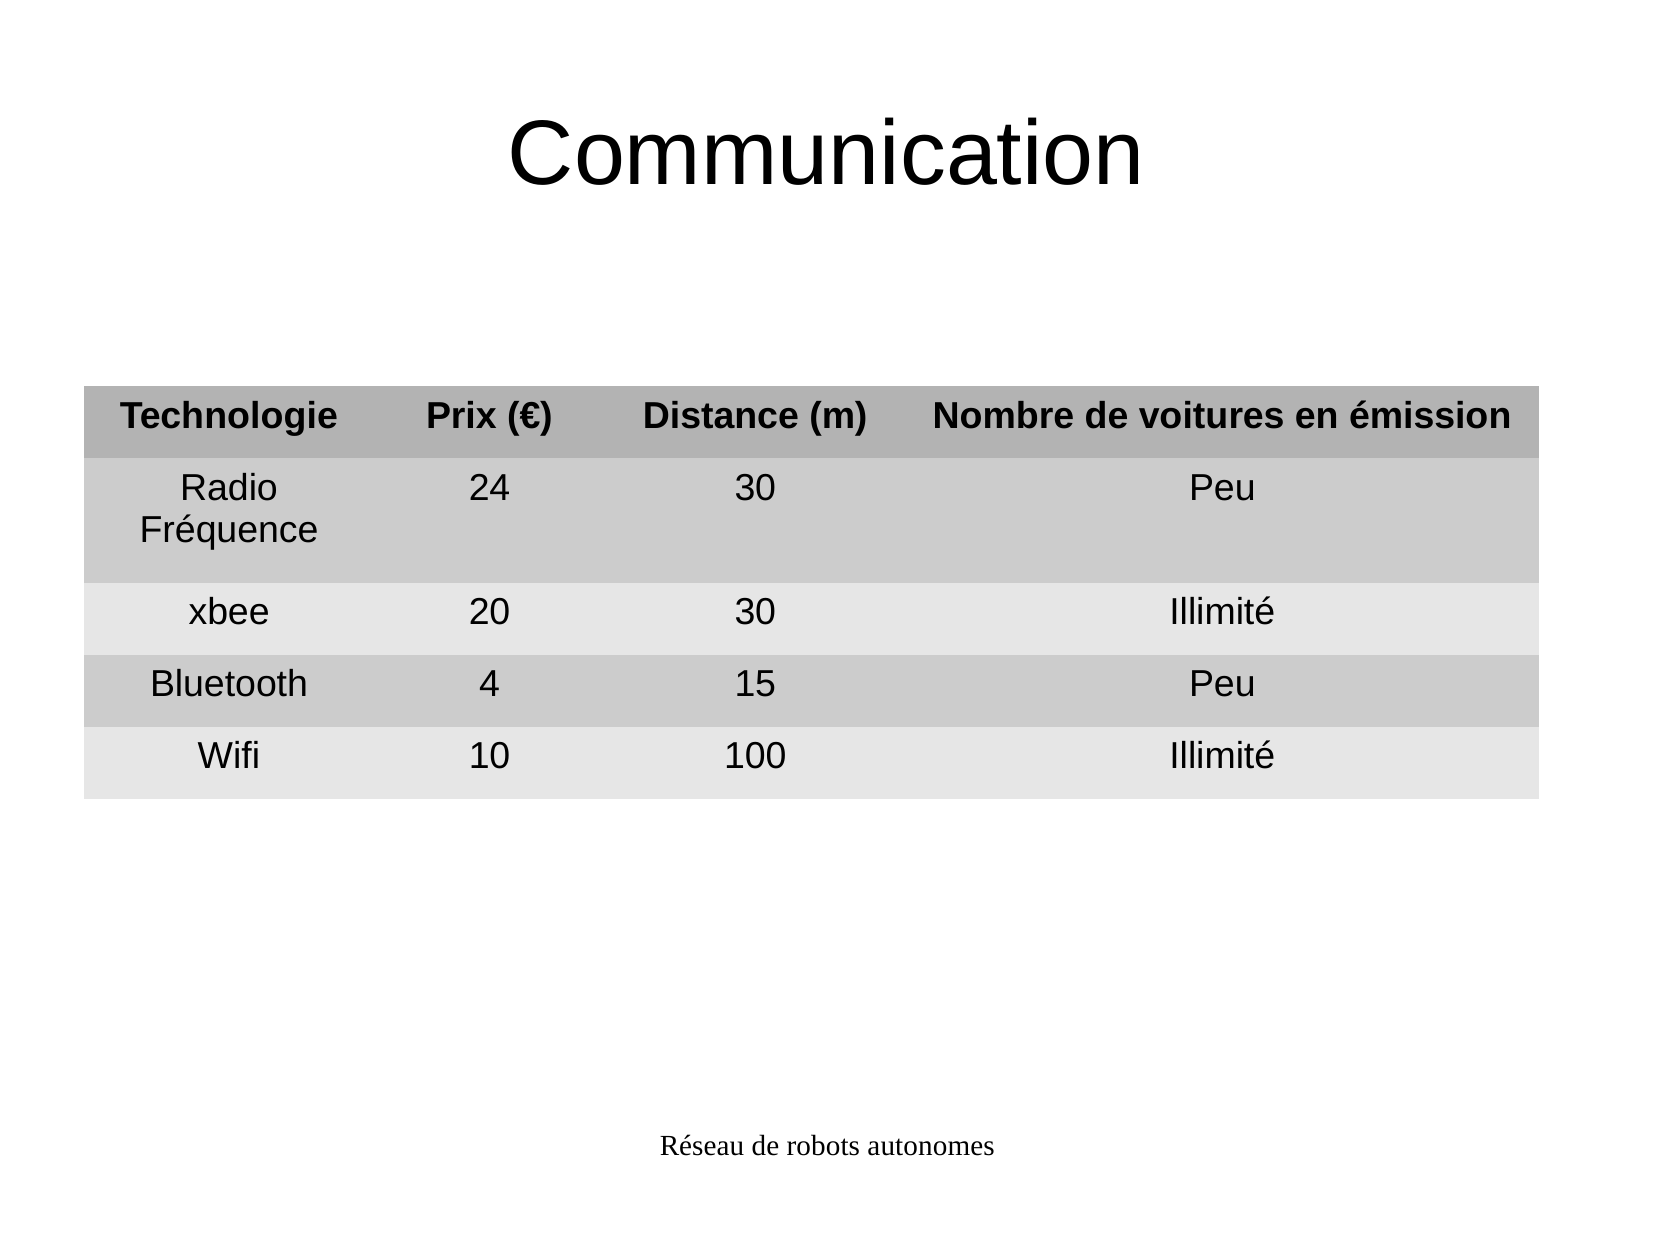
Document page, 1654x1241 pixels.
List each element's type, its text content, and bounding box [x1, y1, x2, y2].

table_cell 24 [374, 458, 605, 583]
table_cell 4 [374, 655, 605, 727]
table_cell 10 [374, 727, 605, 799]
table_cell Wifi [84, 727, 374, 799]
table_header Prix (€) [374, 386, 605, 458]
table_cell 15 [605, 655, 906, 727]
table_cell Illimité [906, 583, 1539, 655]
table_cell Radio Fréquence [84, 458, 374, 583]
table_cell 20 [374, 583, 605, 655]
title Communication [82, 49, 1571, 257]
table_cell 100 [605, 727, 906, 799]
table_header Technologie [84, 386, 374, 458]
table_cell Bluetooth [84, 655, 374, 727]
table_cell Peu [906, 458, 1539, 583]
table_cell Illimité [906, 727, 1539, 799]
table_header Distance (m) [605, 386, 906, 458]
table_cell 30 [605, 583, 906, 655]
table_cell Peu [906, 655, 1539, 727]
table_cell xbee [84, 583, 374, 655]
table_header Nombre de voitures en émission [906, 386, 1539, 458]
table_cell 30 [605, 458, 906, 583]
